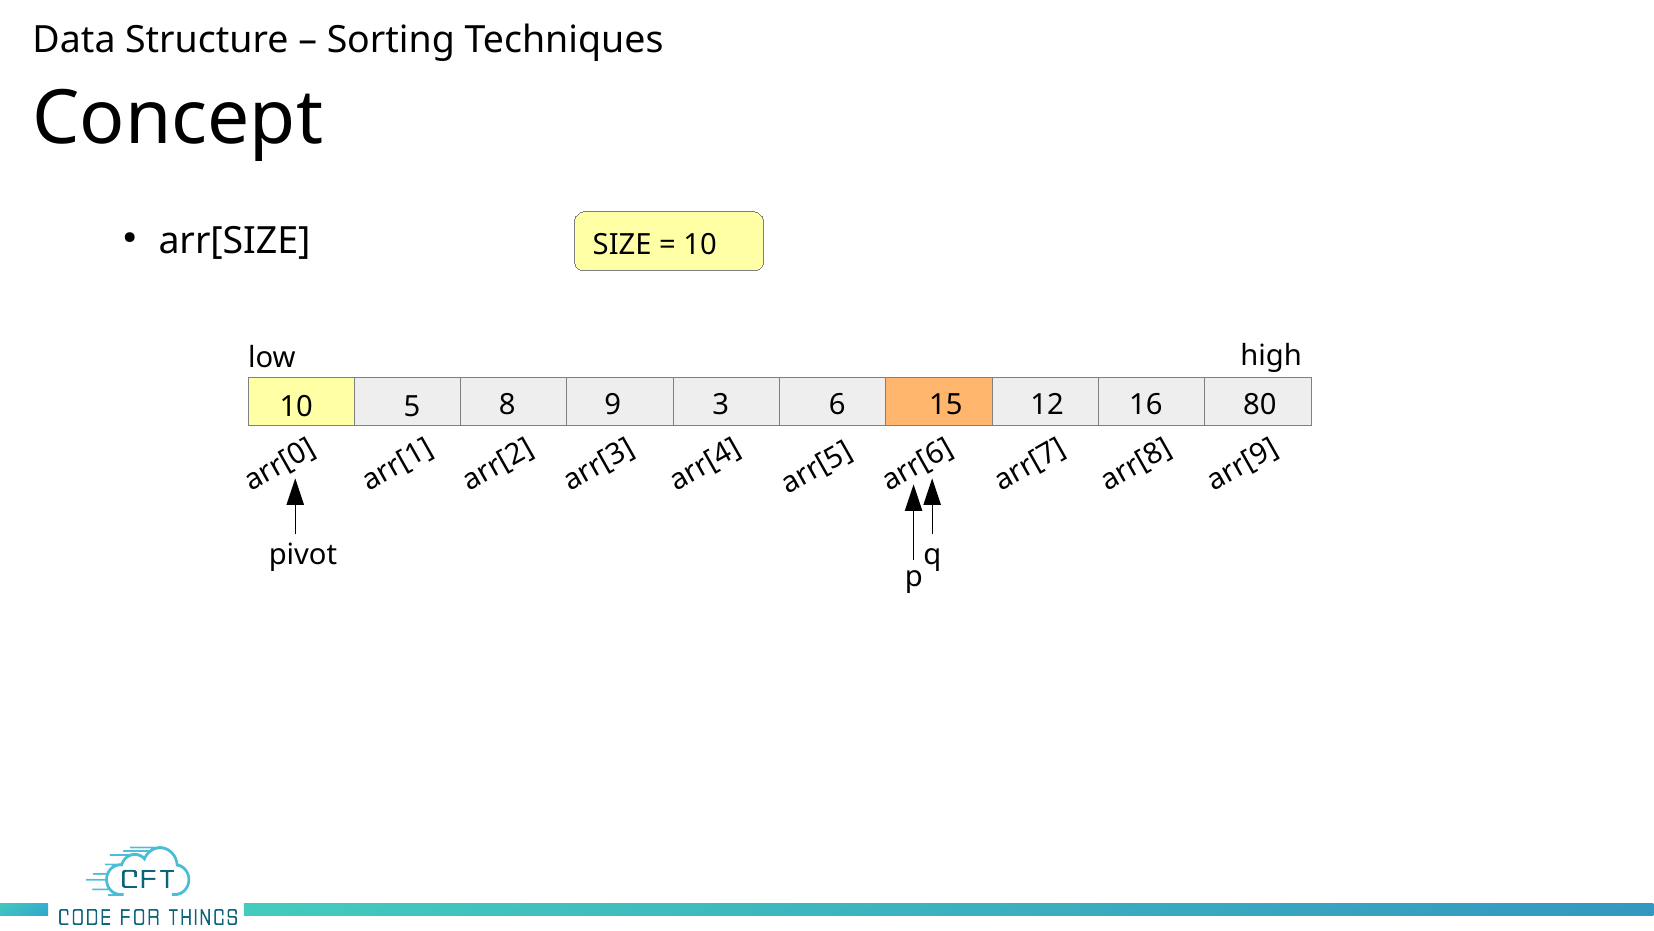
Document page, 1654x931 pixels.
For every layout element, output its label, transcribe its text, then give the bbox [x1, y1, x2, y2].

text_box 3 [690, 376, 762, 426]
text_box arr[1] [336, 401, 473, 517]
text_box [1182, 377, 1228, 426]
text_box [438, 377, 484, 426]
text_box [762, 377, 814, 426]
text_box [551, 377, 589, 426]
text_box arr[6] [863, 426, 999, 517]
text_box arr[9] [1181, 405, 1323, 517]
text_box 9 [589, 376, 657, 426]
text_box [574, 211, 764, 271]
text_box arr[2] [437, 404, 574, 517]
text_box pivot [253, 525, 358, 575]
text_box [1083, 377, 1114, 426]
text_box arr[5] [756, 404, 898, 520]
text_box [657, 377, 690, 426]
text_box q [914, 525, 957, 575]
text_box 15 [914, 376, 982, 426]
picture [59, 846, 237, 925]
text_box 12 [1015, 376, 1083, 426]
text_box 5 [388, 377, 438, 428]
text_box 80 [1228, 377, 1296, 426]
text_box arr[8] [1079, 401, 1213, 517]
text_box [332, 377, 388, 426]
text_box SIZE = 10 [577, 215, 758, 265]
text_box 10 [264, 378, 332, 428]
text_box [248, 378, 264, 426]
text_box arr[SIZE] [108, 205, 353, 272]
title Data Structure – Sorting Techniques Concept [32, 12, 1184, 166]
text_box 8 [484, 376, 551, 426]
text_box p [889, 547, 939, 615]
text_box 6 [814, 376, 863, 426]
text_box high [1225, 327, 1329, 377]
text_box arr[7] [971, 404, 1111, 517]
text_box [1296, 377, 1312, 426]
text_box [982, 377, 1015, 426]
text_box arr[0] [218, 426, 360, 517]
text_box arr[3] [537, 413, 680, 517]
text_box [863, 377, 914, 426]
text_box arr[4] [647, 411, 786, 517]
text_box low [233, 328, 337, 378]
text_box q [908, 525, 913, 547]
text_box 16 [1114, 376, 1182, 426]
